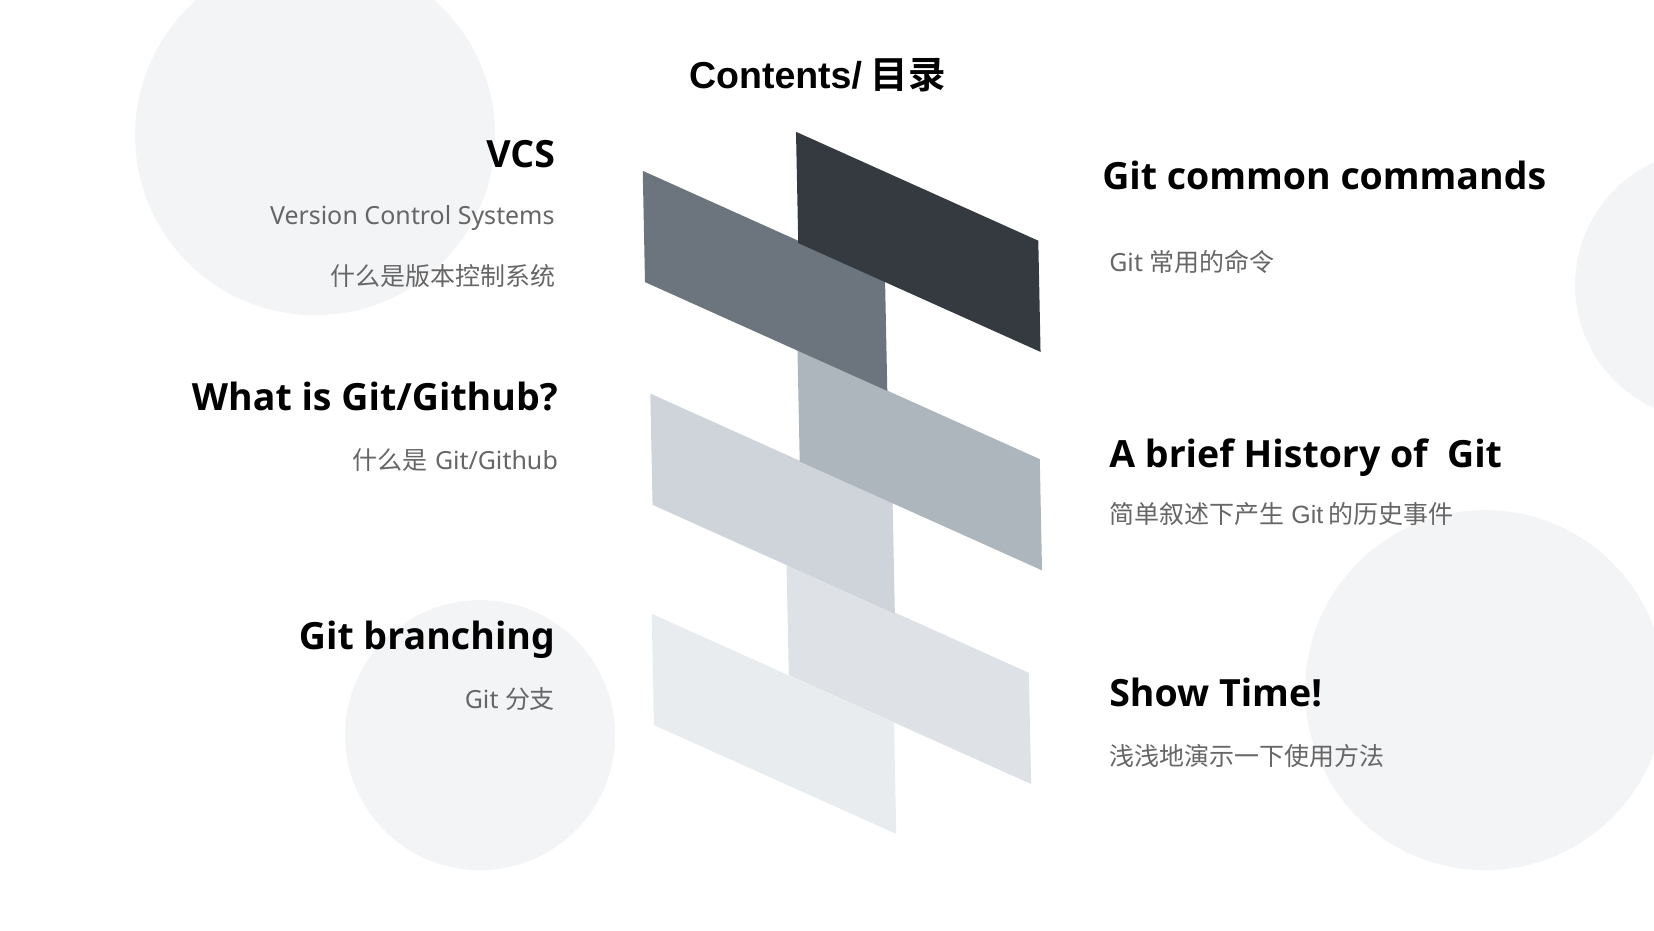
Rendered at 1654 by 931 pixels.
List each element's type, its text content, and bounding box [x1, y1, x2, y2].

text_box 简单叙述下产生Git的历史事件 [1094, 487, 1576, 539]
text_box Git branching [240, 602, 571, 668]
text_box A brief History of Git [1094, 420, 1538, 487]
text_box Git common commands [1087, 142, 1654, 236]
text_box Git常用的命令 [1094, 236, 1650, 358]
text_box VCS [240, 120, 571, 186]
text_box Version Control Systems 什么是版本控制系统 [15, 190, 571, 313]
text_box Contents/目录 [674, 37, 976, 107]
text_box What is Git/Github? [75, 362, 574, 480]
text_box Show Time! [1094, 659, 1425, 726]
text_box 浅浅地演示一下使用方法 [1094, 729, 1650, 853]
text_box Git分支 [15, 672, 571, 796]
text_box 什么是Git/Github [18, 432, 574, 608]
